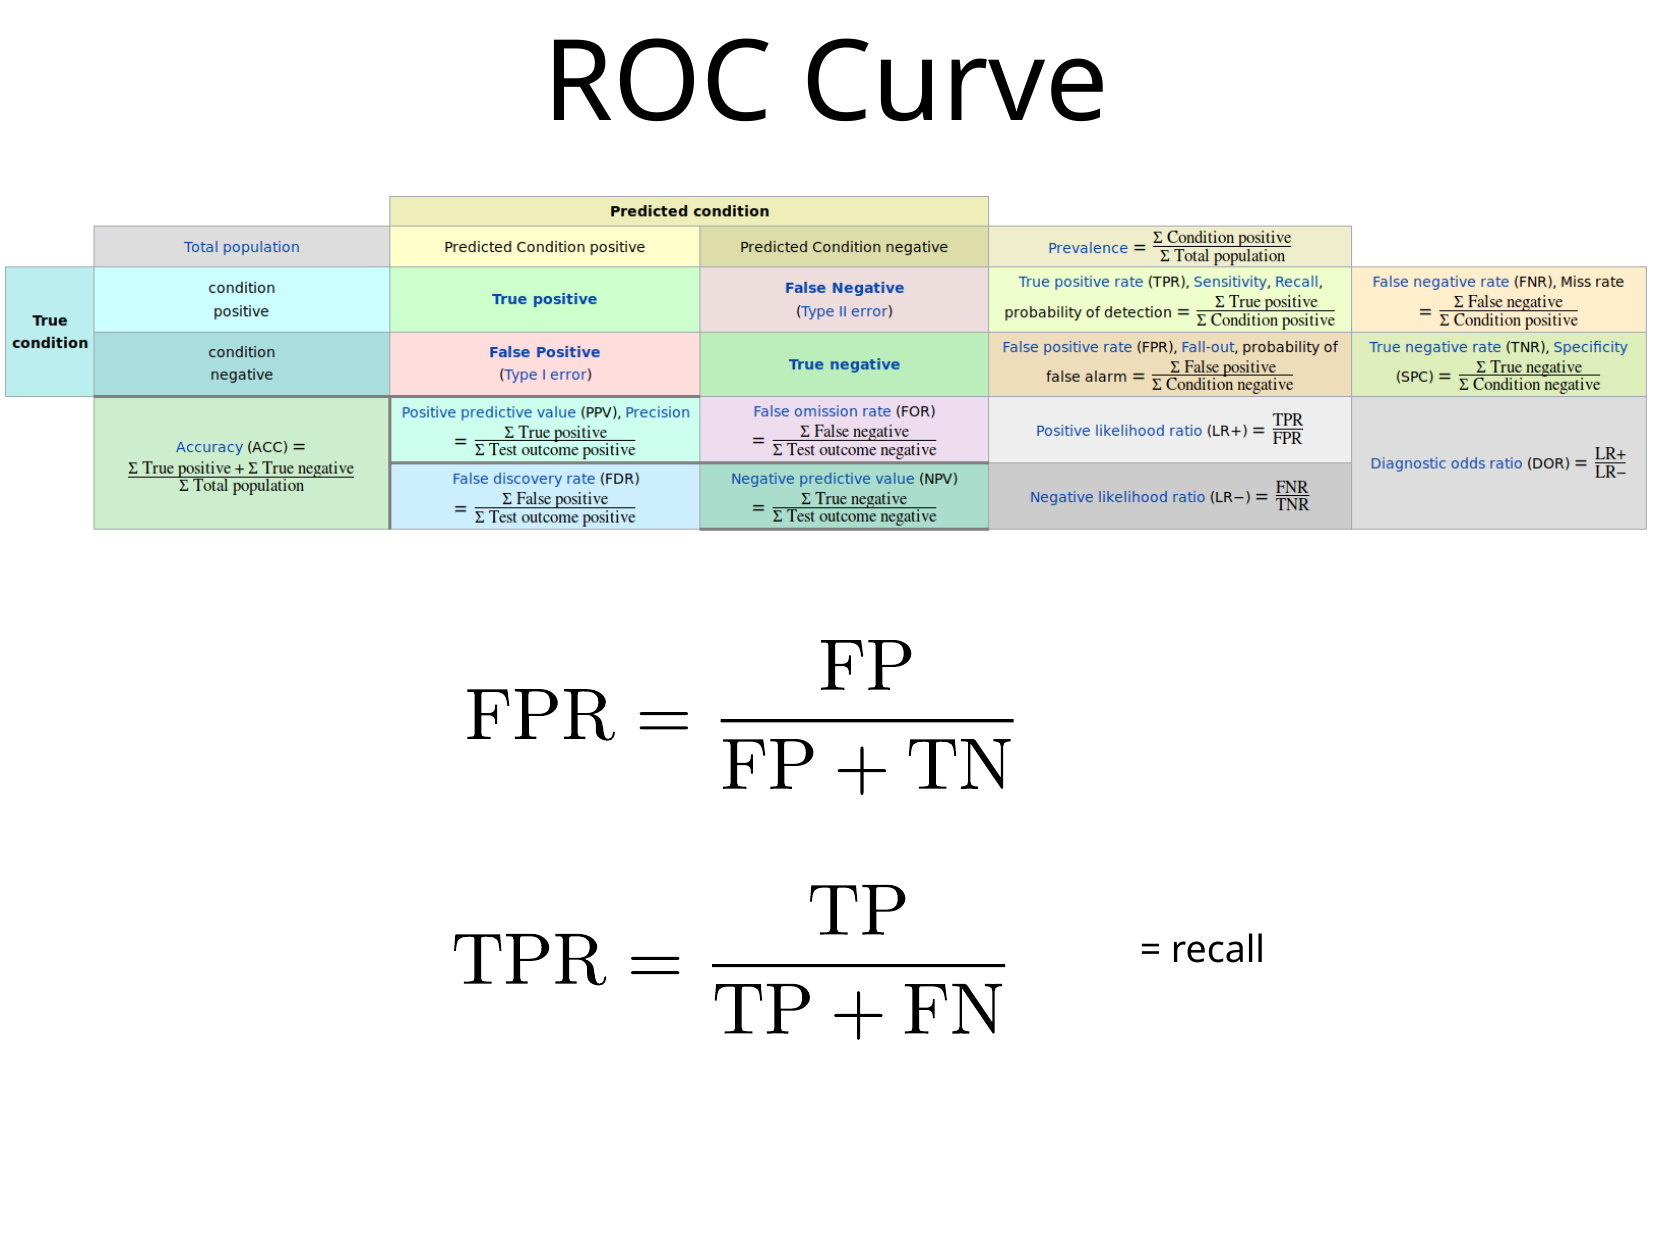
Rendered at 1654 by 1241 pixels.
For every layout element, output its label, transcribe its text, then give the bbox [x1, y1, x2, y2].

text_box = recall [1125, 915, 1561, 968]
picture [0, 149, 1654, 543]
text_box [465, 640, 1014, 796]
title ROC Curve [82, 40, 1571, 149]
text_box [451, 884, 1006, 1040]
